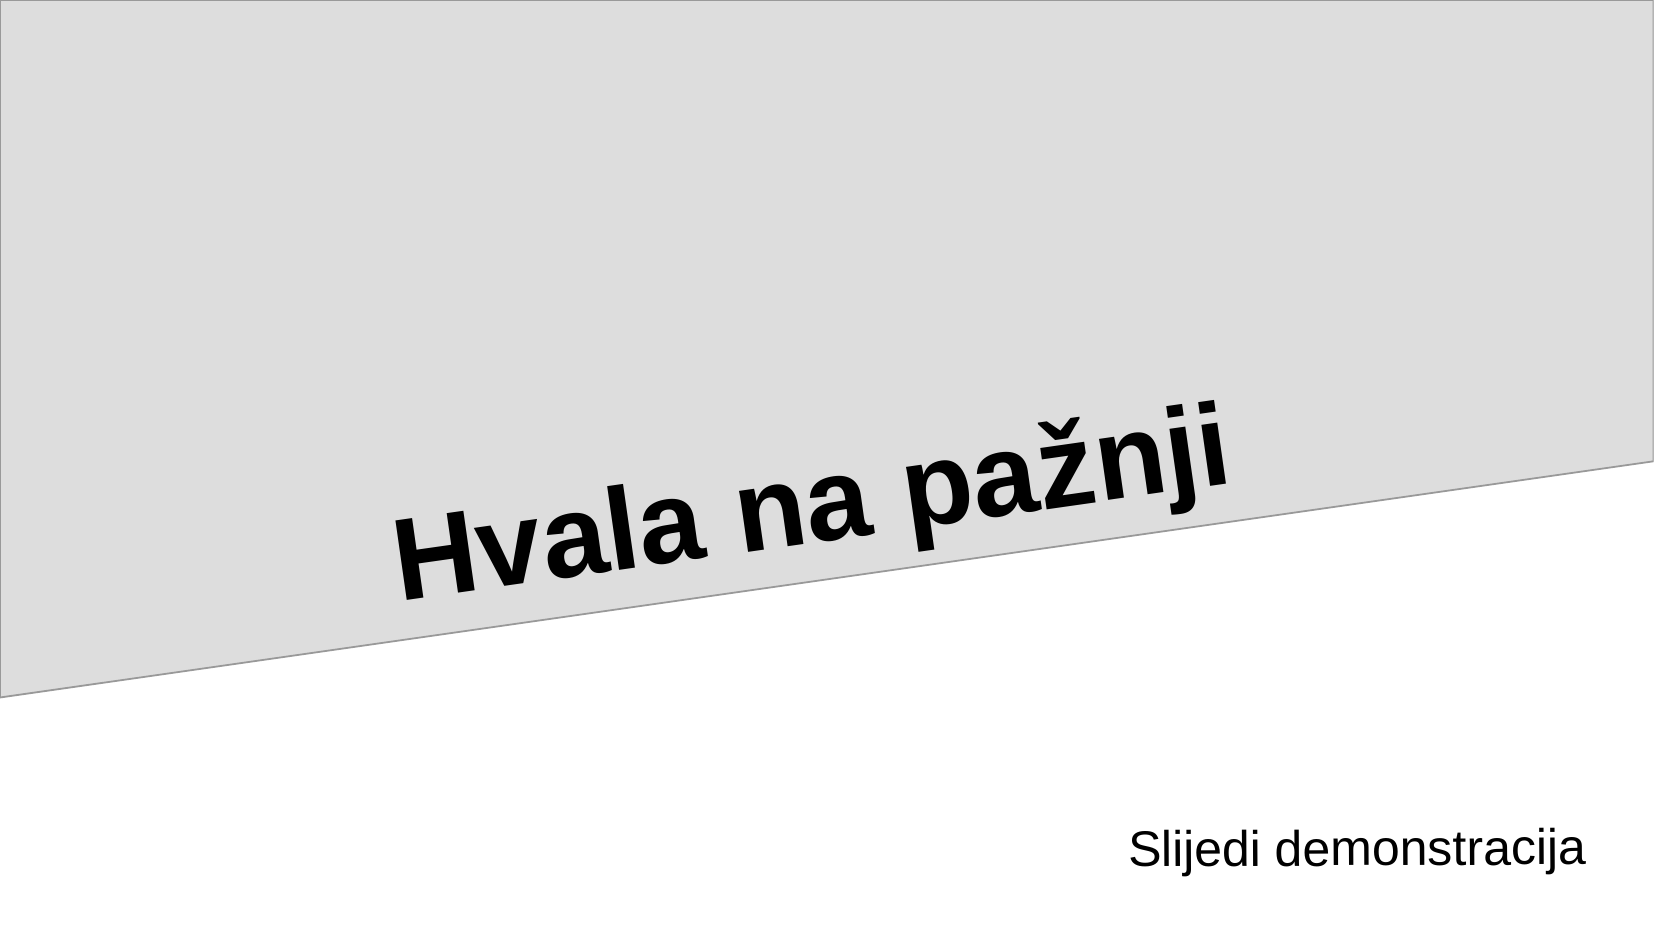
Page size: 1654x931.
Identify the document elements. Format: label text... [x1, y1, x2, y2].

text_box Slijedi demonstracija [1110, 778, 1654, 918]
title Hvala na pažnji [62, 267, 1562, 737]
